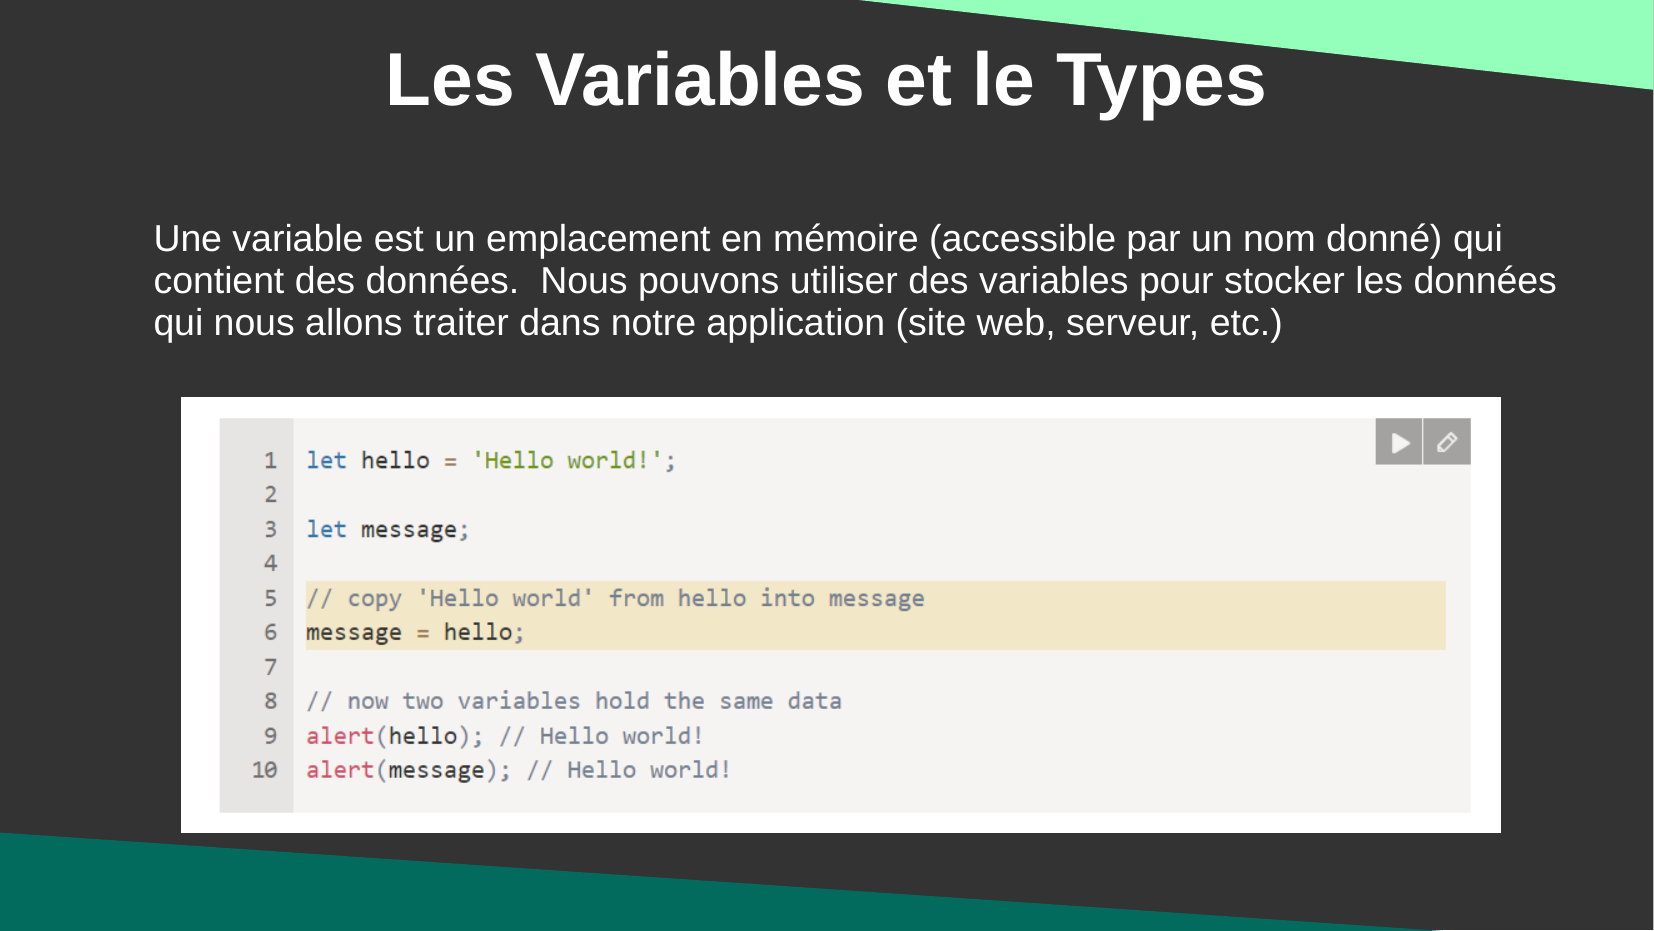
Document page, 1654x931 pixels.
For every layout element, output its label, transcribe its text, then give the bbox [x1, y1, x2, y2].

list Une variable est un emplacement en mémoire (accessible par un nom donné) qui contient des données. Nous pouvons utiliser des variables pour stocker les données qui nous allons traiter dans notre application (site web, serveur, etc.) [82, 217, 1571, 757]
text_box [858, 0, 1654, 90]
picture [181, 397, 1501, 833]
title Les Variables et le Types [82, 37, 1571, 193]
